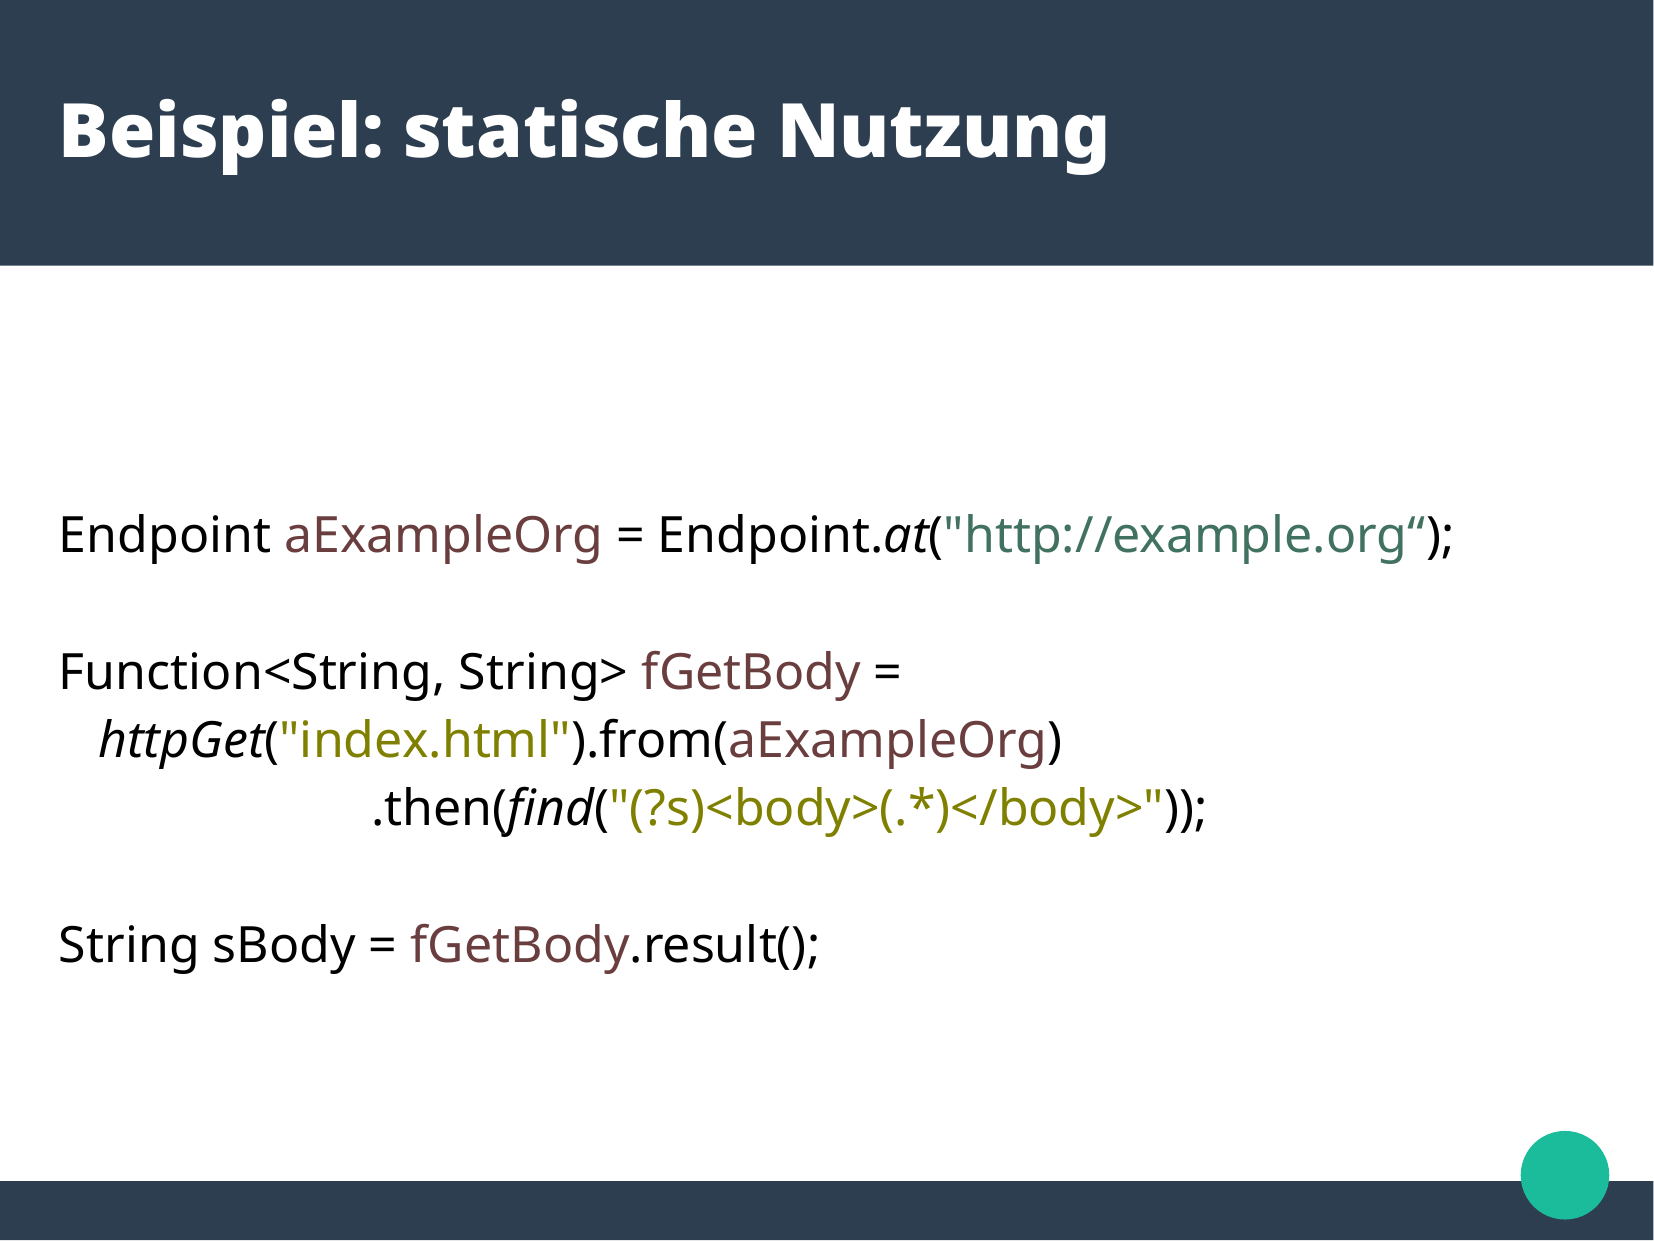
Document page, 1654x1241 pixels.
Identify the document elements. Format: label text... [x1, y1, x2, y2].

title Beispiel: statische Nutzung [59, 49, 1595, 207]
subtitle Endpoint aExampleOrg = Endpoint.at("http://example.org“); Function<String, String> fGetBody = httpGet("index.html").from(aExampleOrg) .then(find("(?s)<body>(.*)</body>")); String sBody = fGetBody.result(); [59, 324, 1595, 1152]
